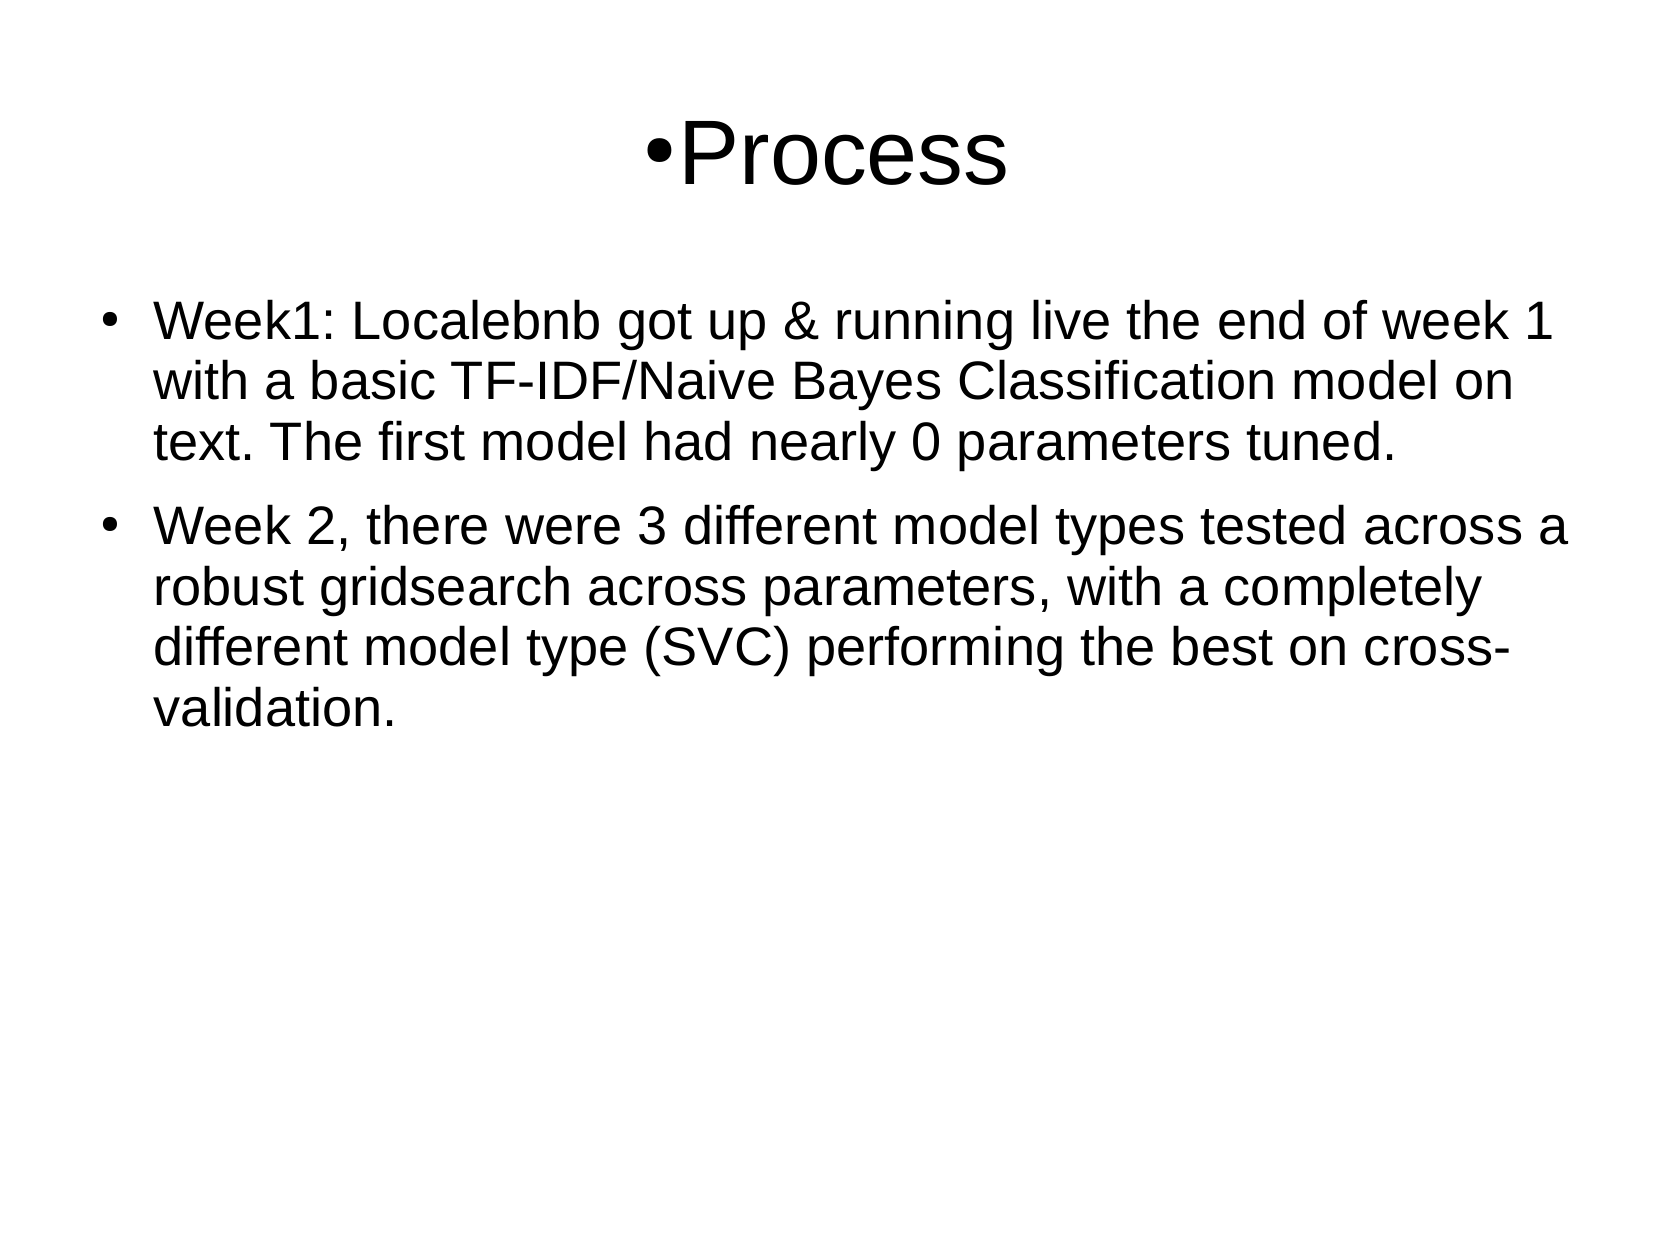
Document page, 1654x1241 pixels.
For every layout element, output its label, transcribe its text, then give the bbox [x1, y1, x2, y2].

list Week1: Localebnb got up & running live the end of week 1 with a basic TF-IDF/Naive Bayes Classification model on text. The first model had nearly 0 parameters tuned. Week 2, there were 3 different model types tested across a robust gridsearch across parameters, with a completely different model type (SVC) performing the best on cross-validation. [82, 290, 1571, 1010]
title Process [82, 49, 1571, 257]
